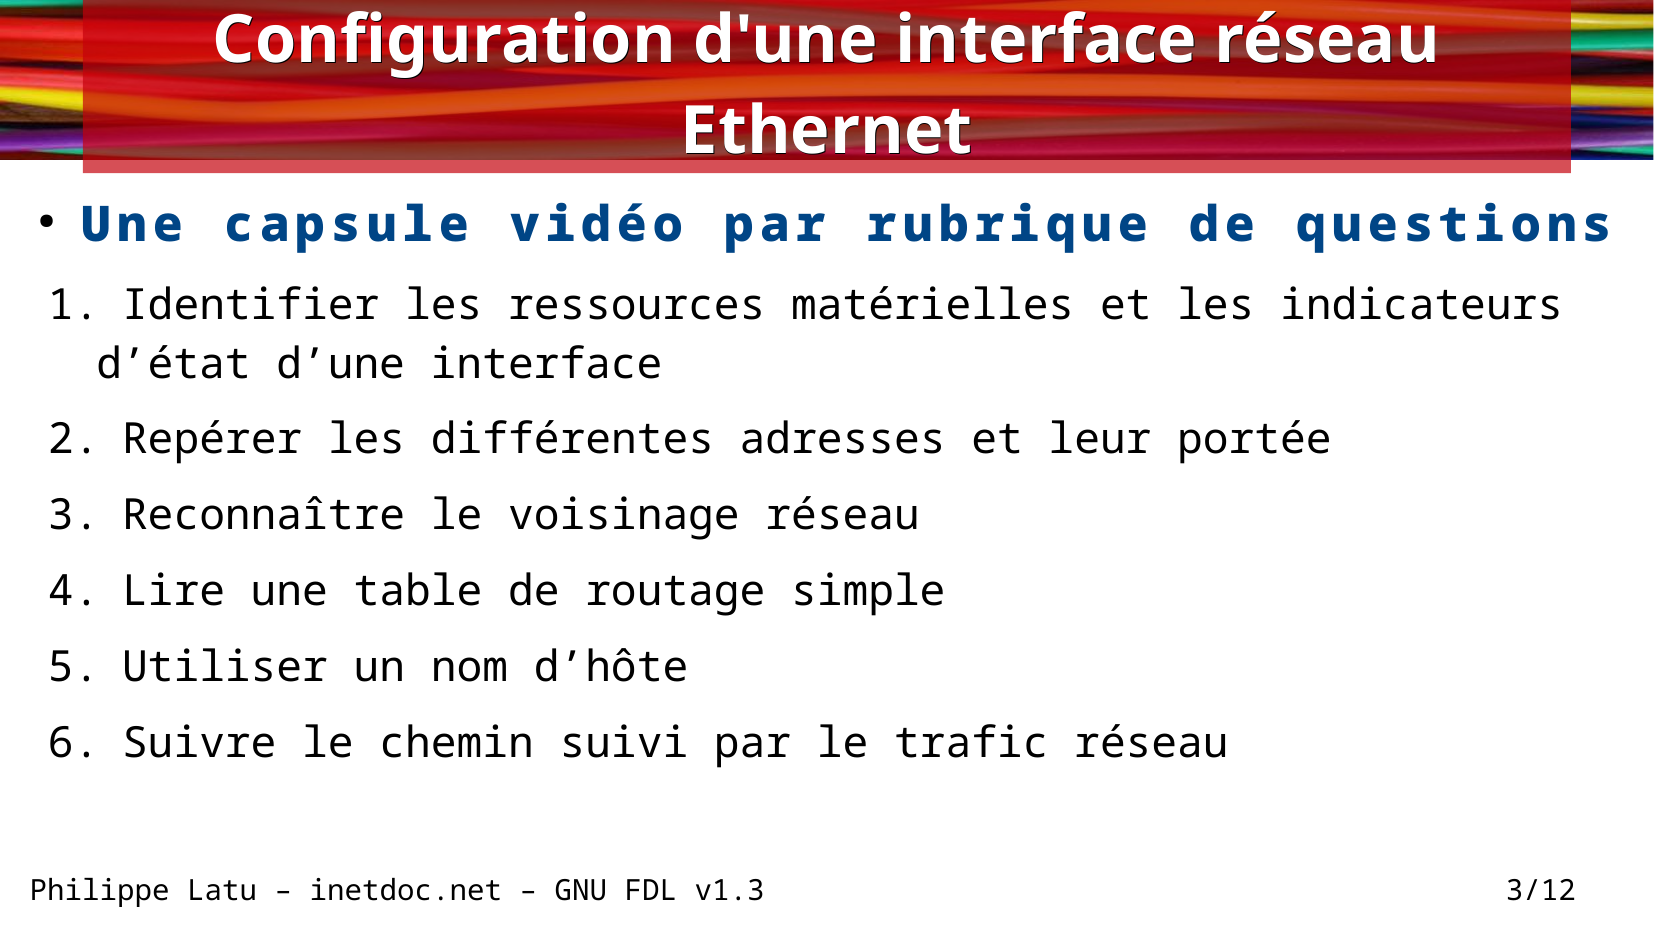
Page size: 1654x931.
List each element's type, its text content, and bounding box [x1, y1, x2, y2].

text_box Philippe Latu – inetdoc.net – GNU FDL v1.3 <numéro>/12 [23, 862, 1619, 911]
picture [1571, 0, 1654, 160]
list Une capsule vidéo par rubrique de questions Identifier les ressources matérielles et les indicateurs d’état d’une interface Repérer les différentes adresses et leur portée Reconnaître le voisinage réseau Lire une table de routage simple Utiliser un nom d’hôte Suivre le chemin suivi par le trafic réseau [23, 188, 1619, 839]
picture [0, 0, 82, 160]
title Configuration d'une interface réseau Ethernet [82, 10, 1571, 155]
